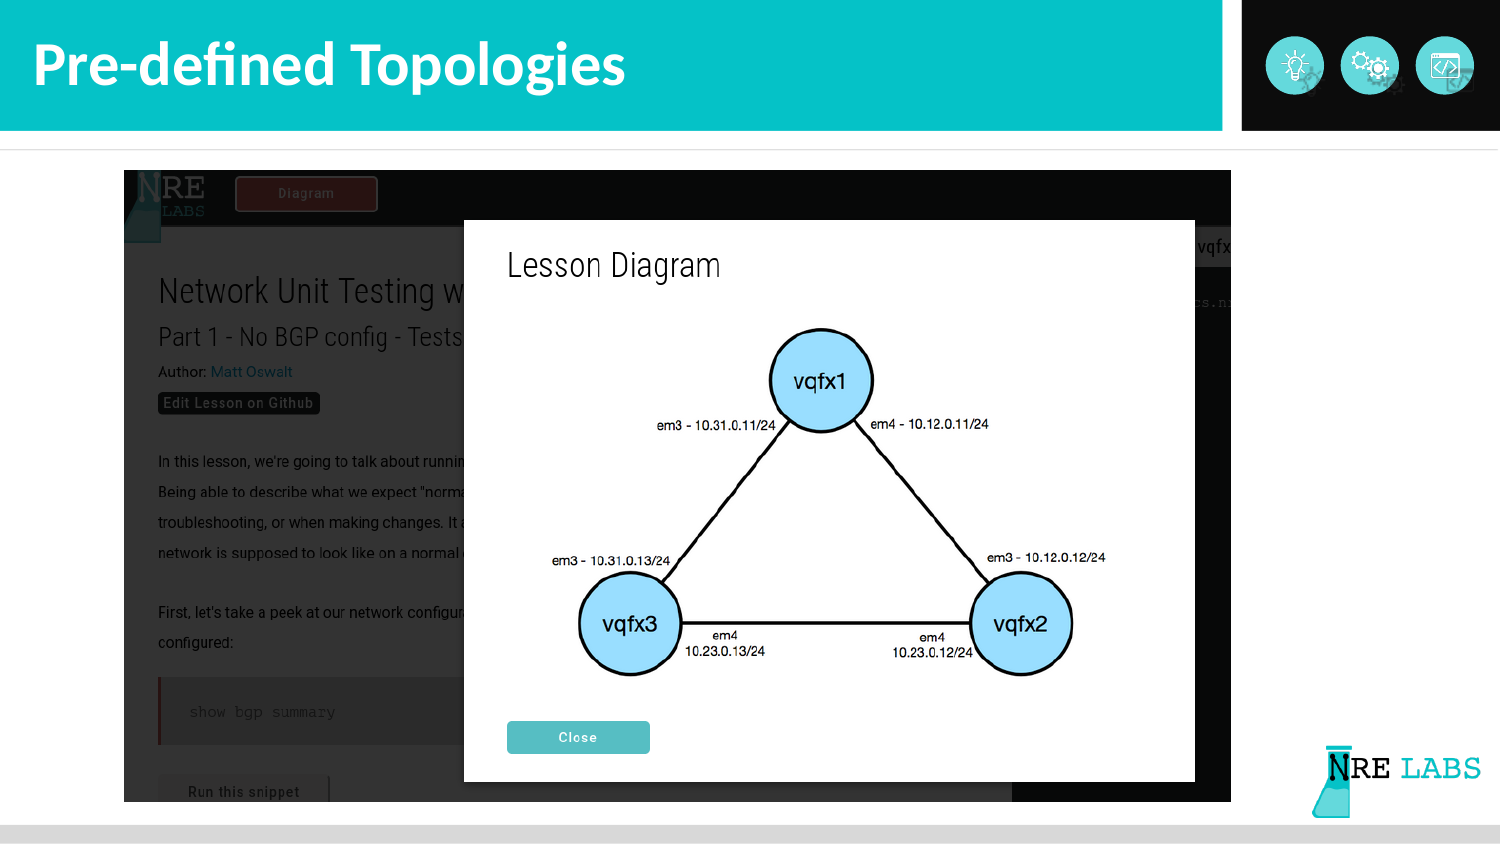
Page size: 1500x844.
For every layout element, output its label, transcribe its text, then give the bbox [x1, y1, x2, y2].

picture [1347, 42, 1393, 88]
picture [124, 170, 1231, 802]
list Pre-defined Topologies [18, 16, 1126, 105]
picture [1425, 45, 1465, 86]
picture [1312, 735, 1500, 818]
picture [1272, 42, 1318, 88]
